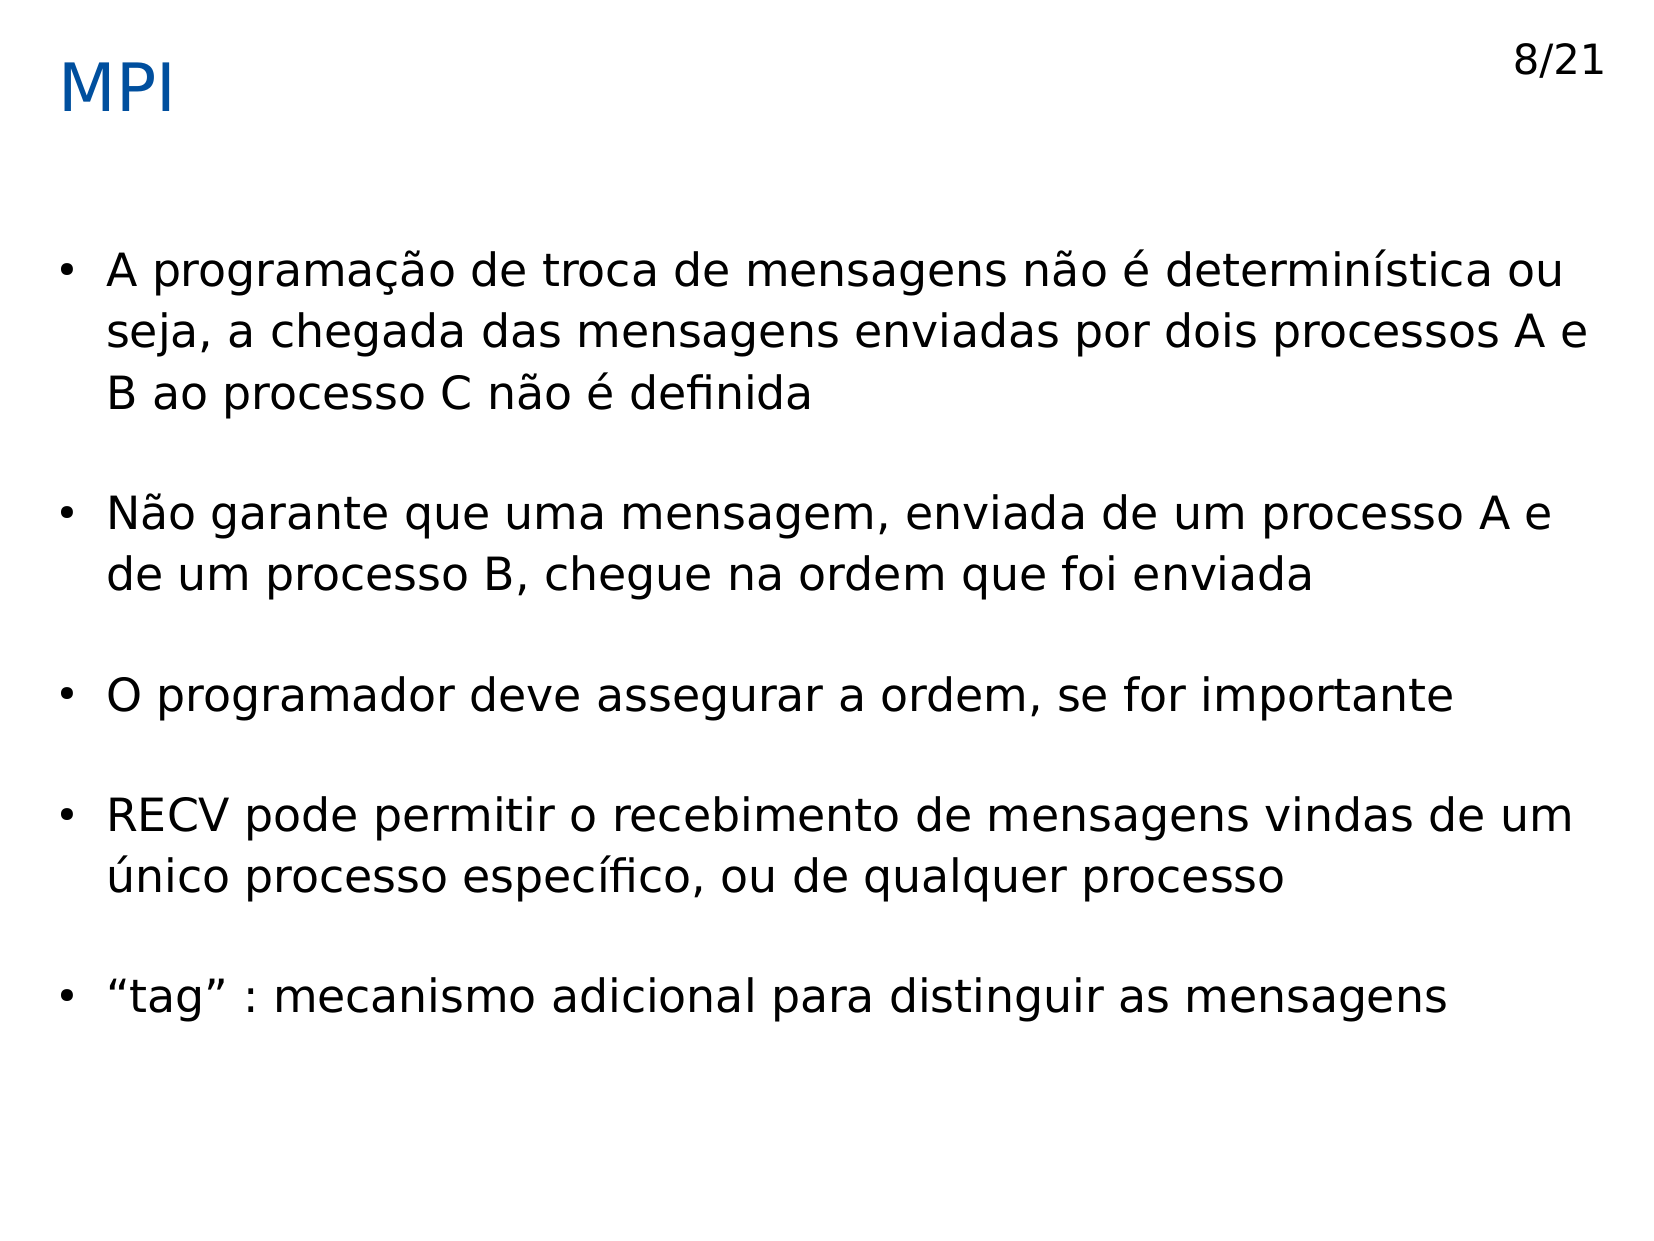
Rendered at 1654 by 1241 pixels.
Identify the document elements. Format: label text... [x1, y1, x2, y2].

title MPI [59, 29, 1506, 148]
list A programação de troca de mensagens não é determinística ou seja, a chegada das mensagens enviadas por dois processos A e B ao processo C não é definida Não garante que uma mensagem, enviada de um processo A e de um processo B, chegue na ordem que foi enviada O programador deve assegurar a ordem, se for importante RECV pode permitir o recebimento de mensagens vindas de um único processo específico, ou de qualquer processo “tag” : mecanismo adicional para distinguir as mensagens [59, 236, 1595, 1211]
